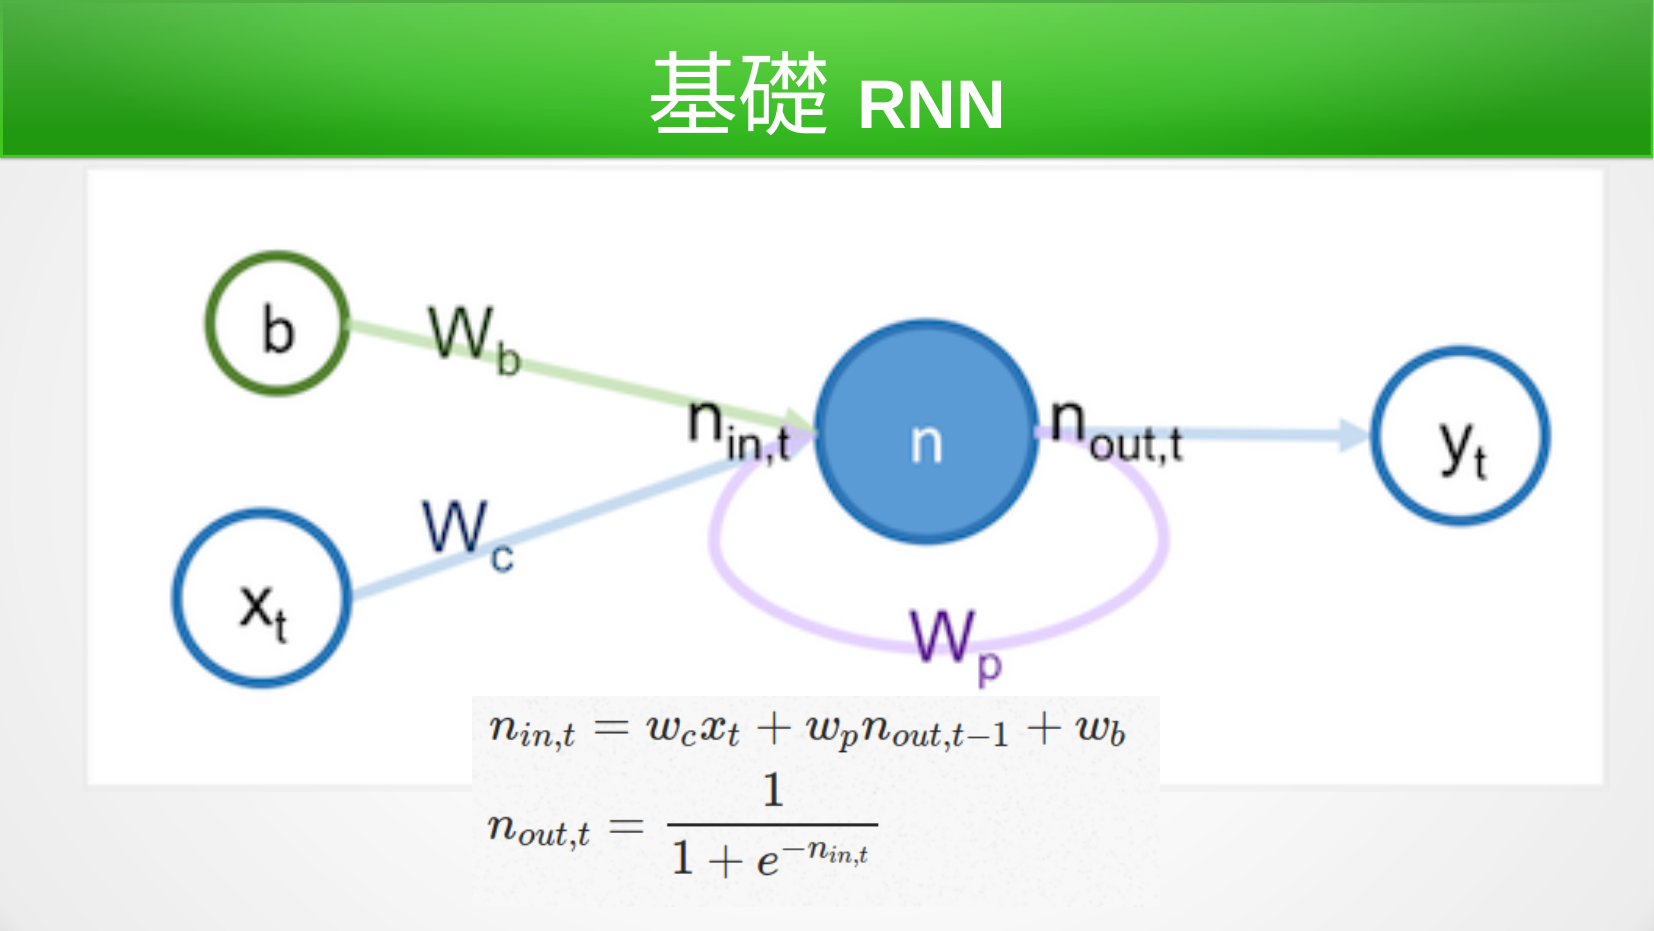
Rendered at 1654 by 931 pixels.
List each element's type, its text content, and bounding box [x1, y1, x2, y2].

picture [82, 165, 1610, 907]
title 基礎RNN [82, 28, 1571, 149]
